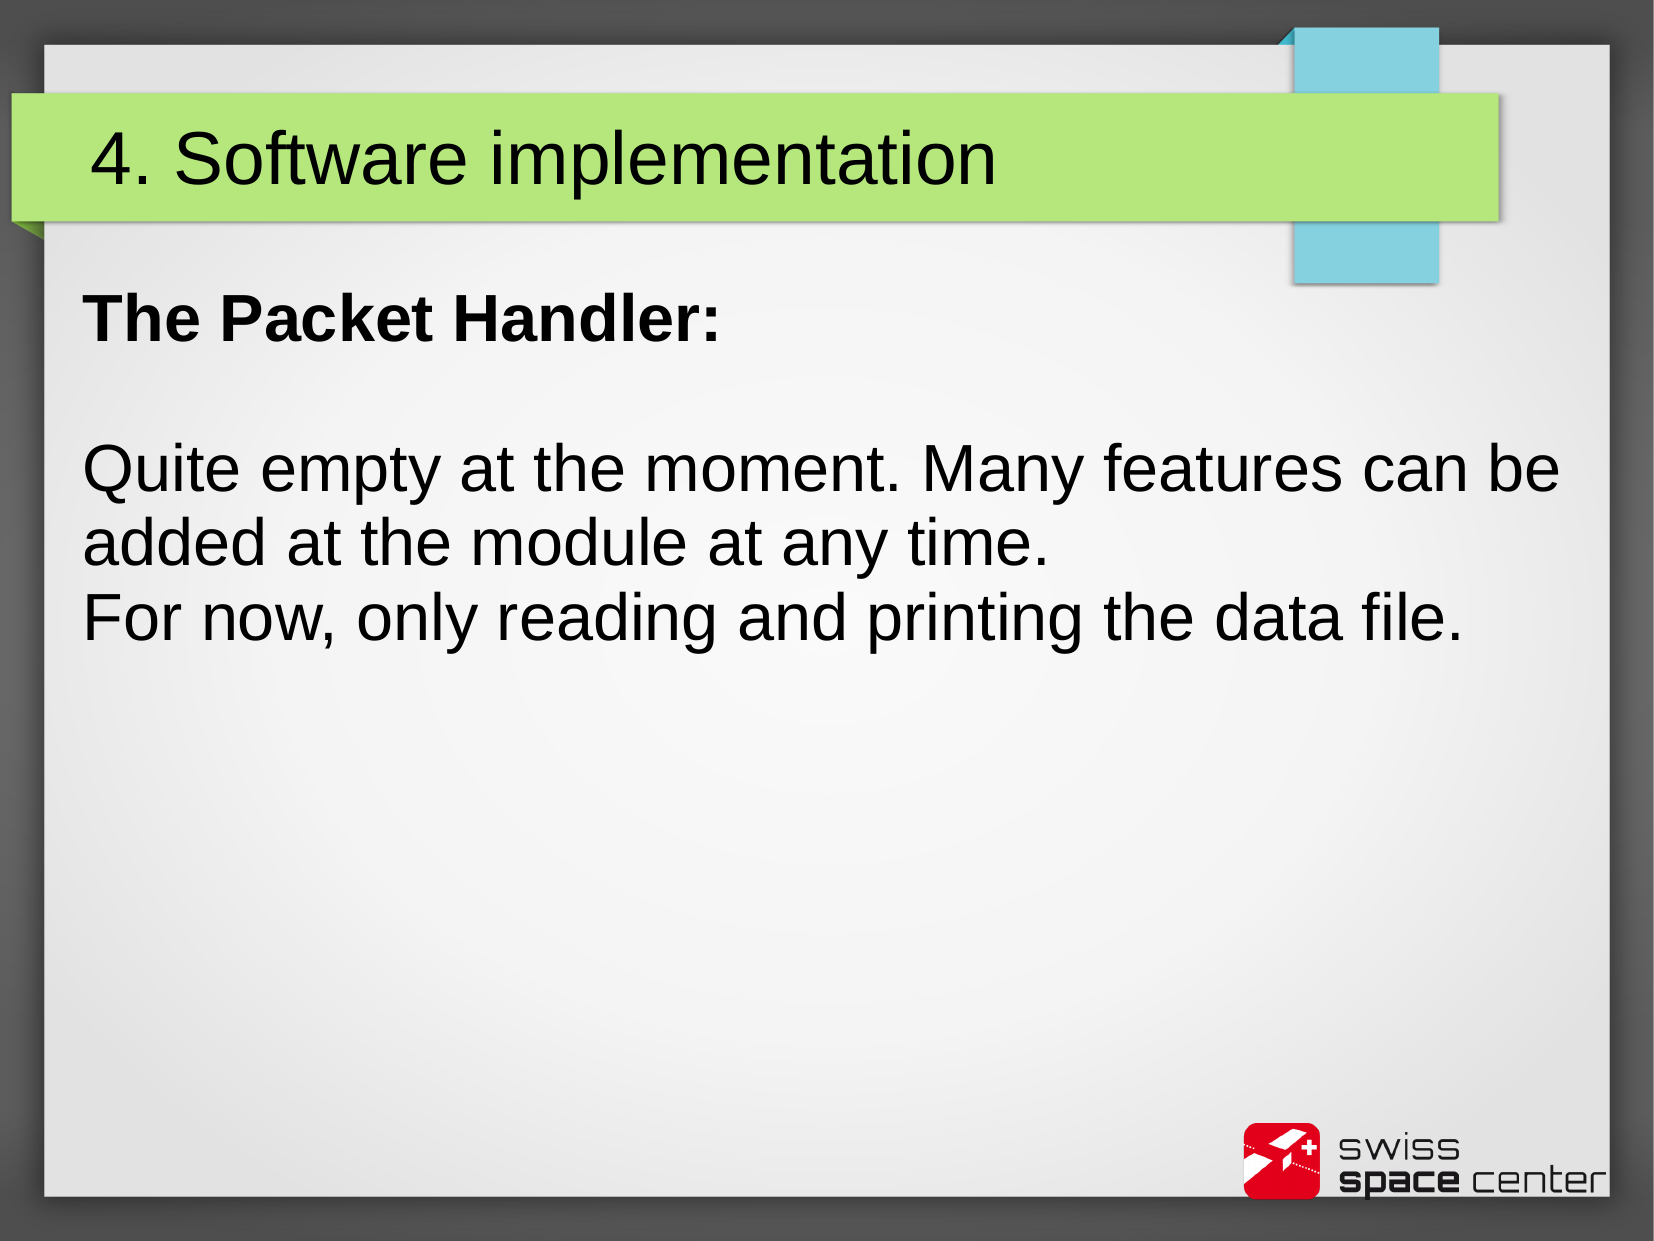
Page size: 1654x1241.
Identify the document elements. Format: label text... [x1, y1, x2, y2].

picture [0, 0, 1654, 1241]
title 4. Software implementation [90, 99, 1426, 218]
subtitle The Packet Handler: Quite empty at the moment. Many features can be added at the module at any time. For now, only reading and printing the data file. [82, 281, 1571, 1029]
